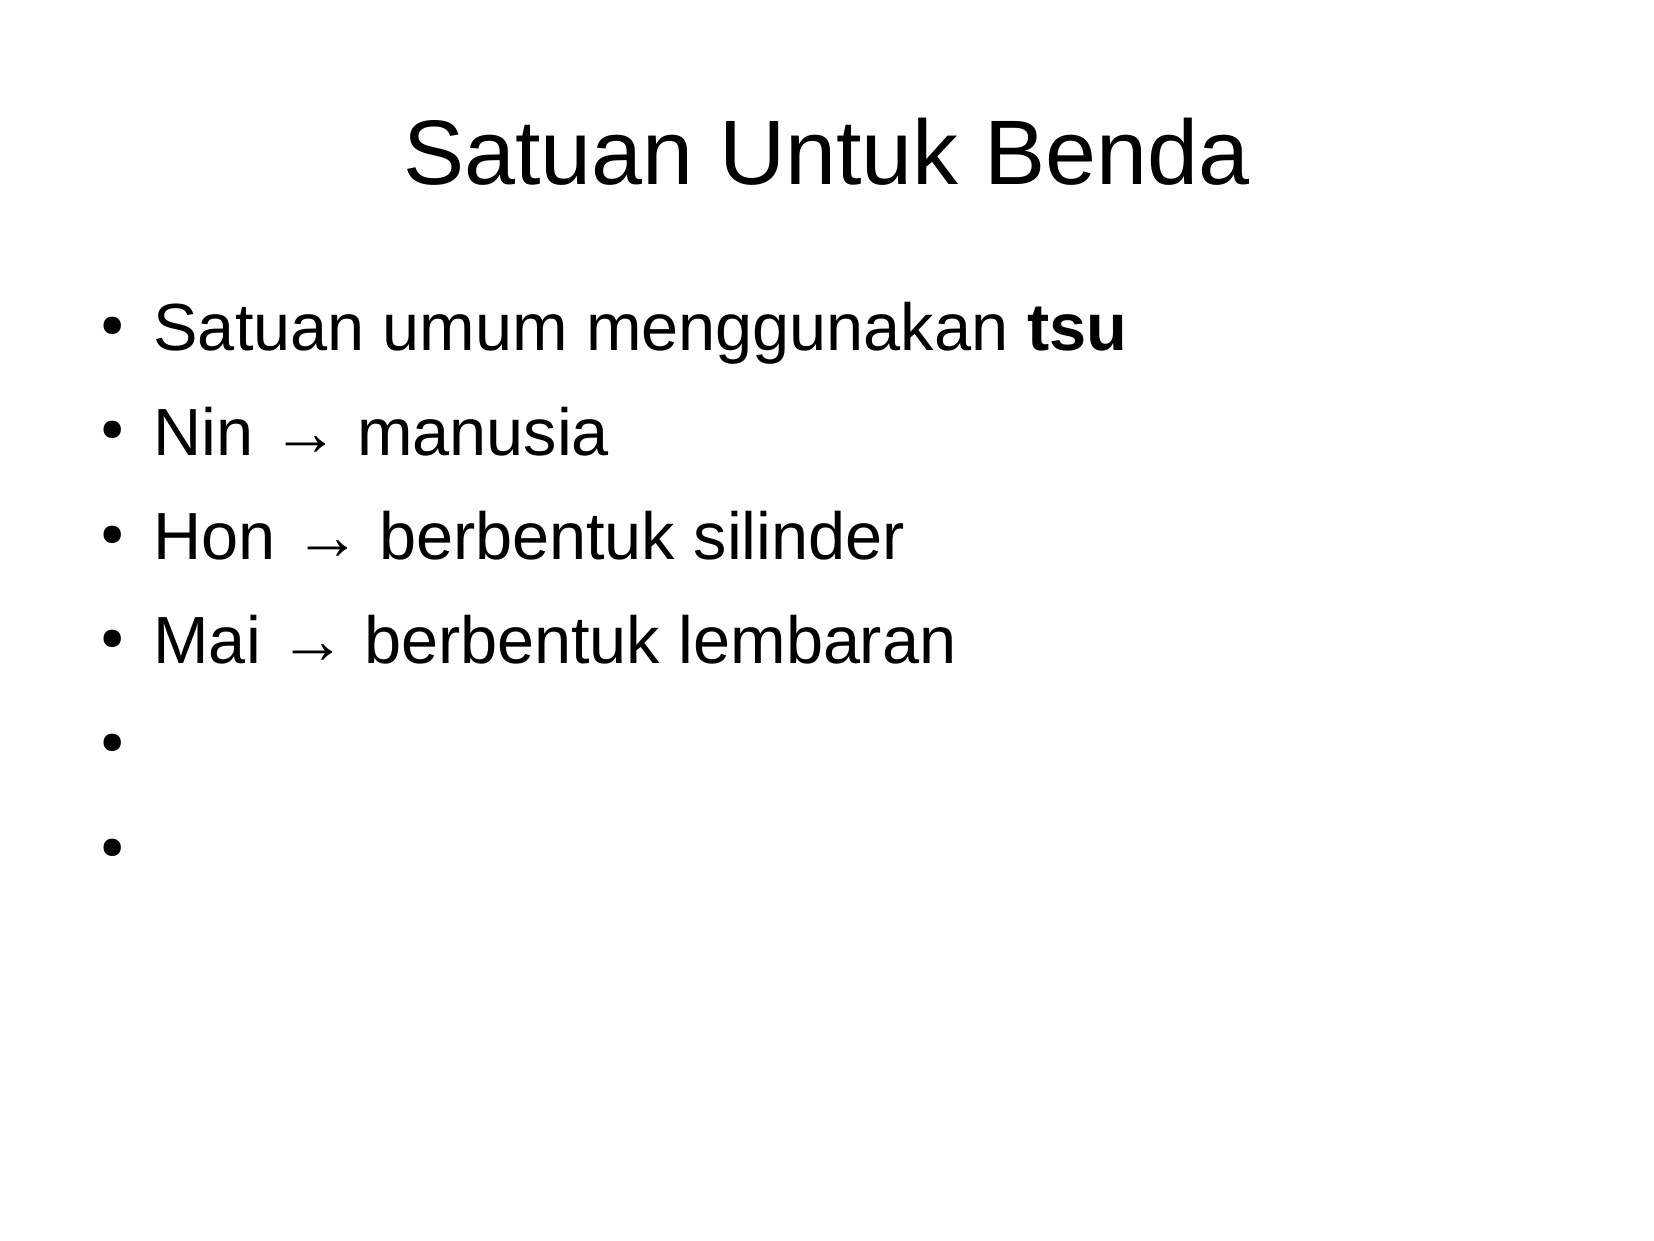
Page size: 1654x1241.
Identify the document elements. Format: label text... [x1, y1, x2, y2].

list Satuan umum menggunakan tsu Nin → manusia Hon → berbentuk silinder Mai → berbentuk lembaran [82, 290, 1571, 1010]
title Satuan Untuk Benda [82, 49, 1571, 257]
